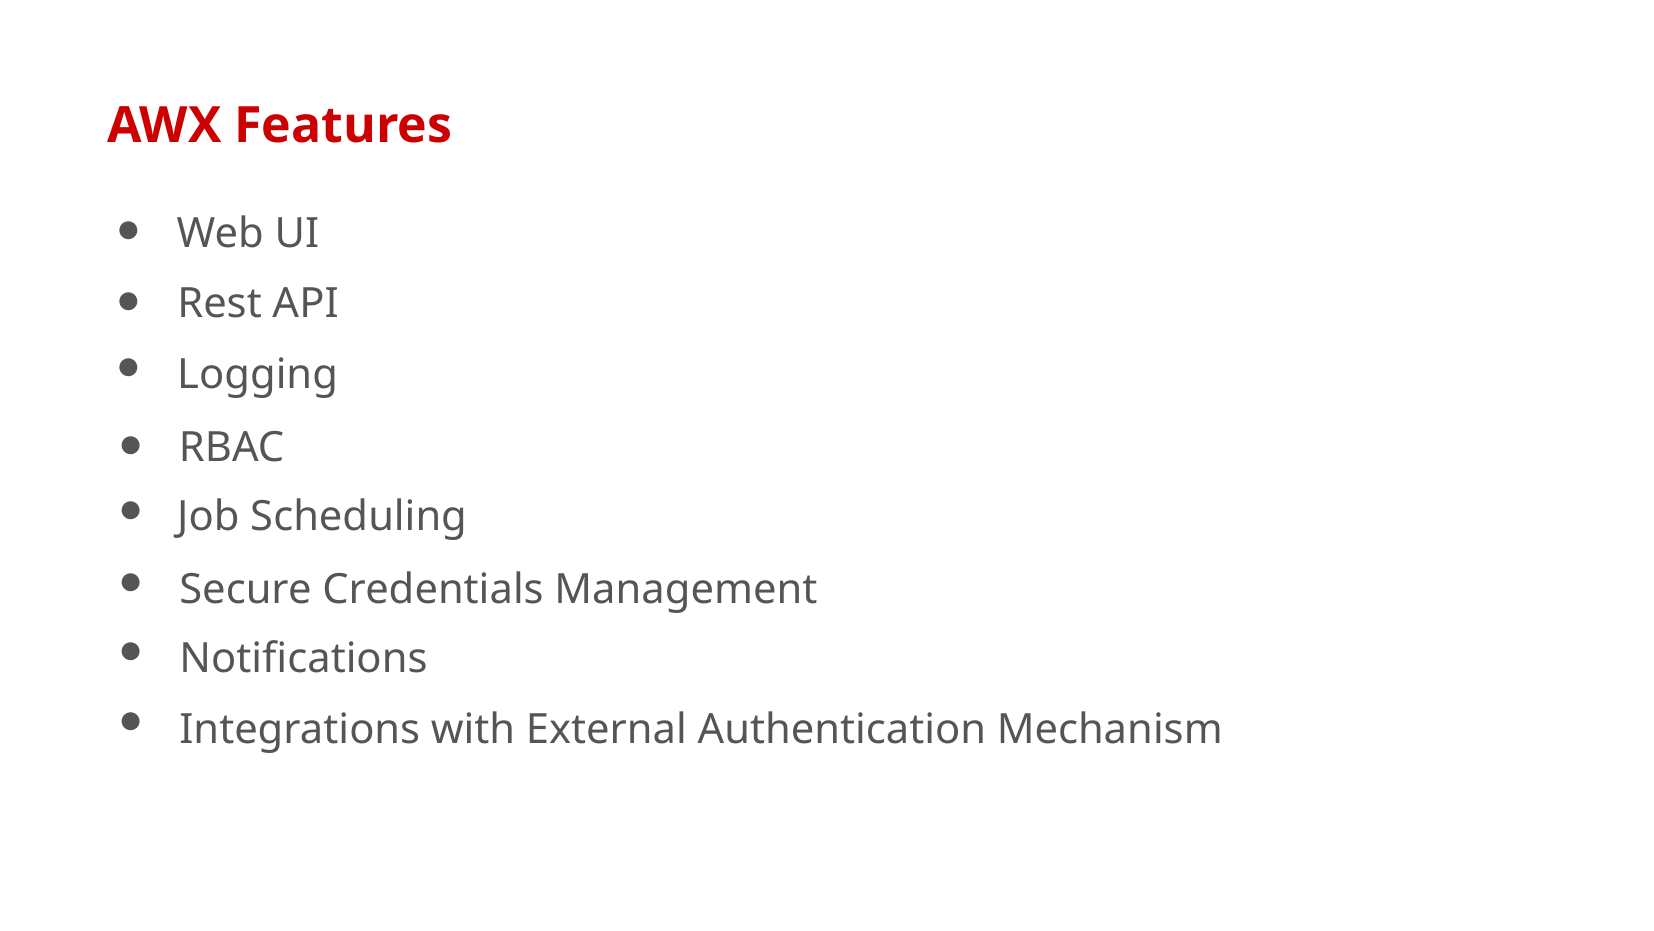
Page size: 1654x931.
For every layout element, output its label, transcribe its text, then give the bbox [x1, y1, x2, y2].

text_box Secure Credentials Management [179, 558, 791, 617]
text_box ● [118, 556, 152, 612]
text_box Notifications [179, 627, 408, 686]
text_box Integrations with External Authentication Mechanism [179, 698, 1148, 756]
text_box RBAC [178, 417, 361, 475]
text_box Rest API [177, 273, 360, 331]
text_box ● [118, 484, 152, 540]
text_box AWX Features [107, 88, 589, 170]
text_box ● [115, 275, 149, 331]
text_box ● [118, 419, 152, 475]
text_box ● [115, 341, 149, 398]
text_box Job Scheduling [177, 485, 464, 544]
text_box ● [115, 204, 149, 260]
text_box [175, 407, 358, 466]
text_box Logging [177, 344, 360, 402]
text_box Web UI [176, 202, 359, 260]
text_box ● [118, 696, 152, 752]
text_box [173, 192, 356, 251]
text_box ● [118, 625, 152, 681]
